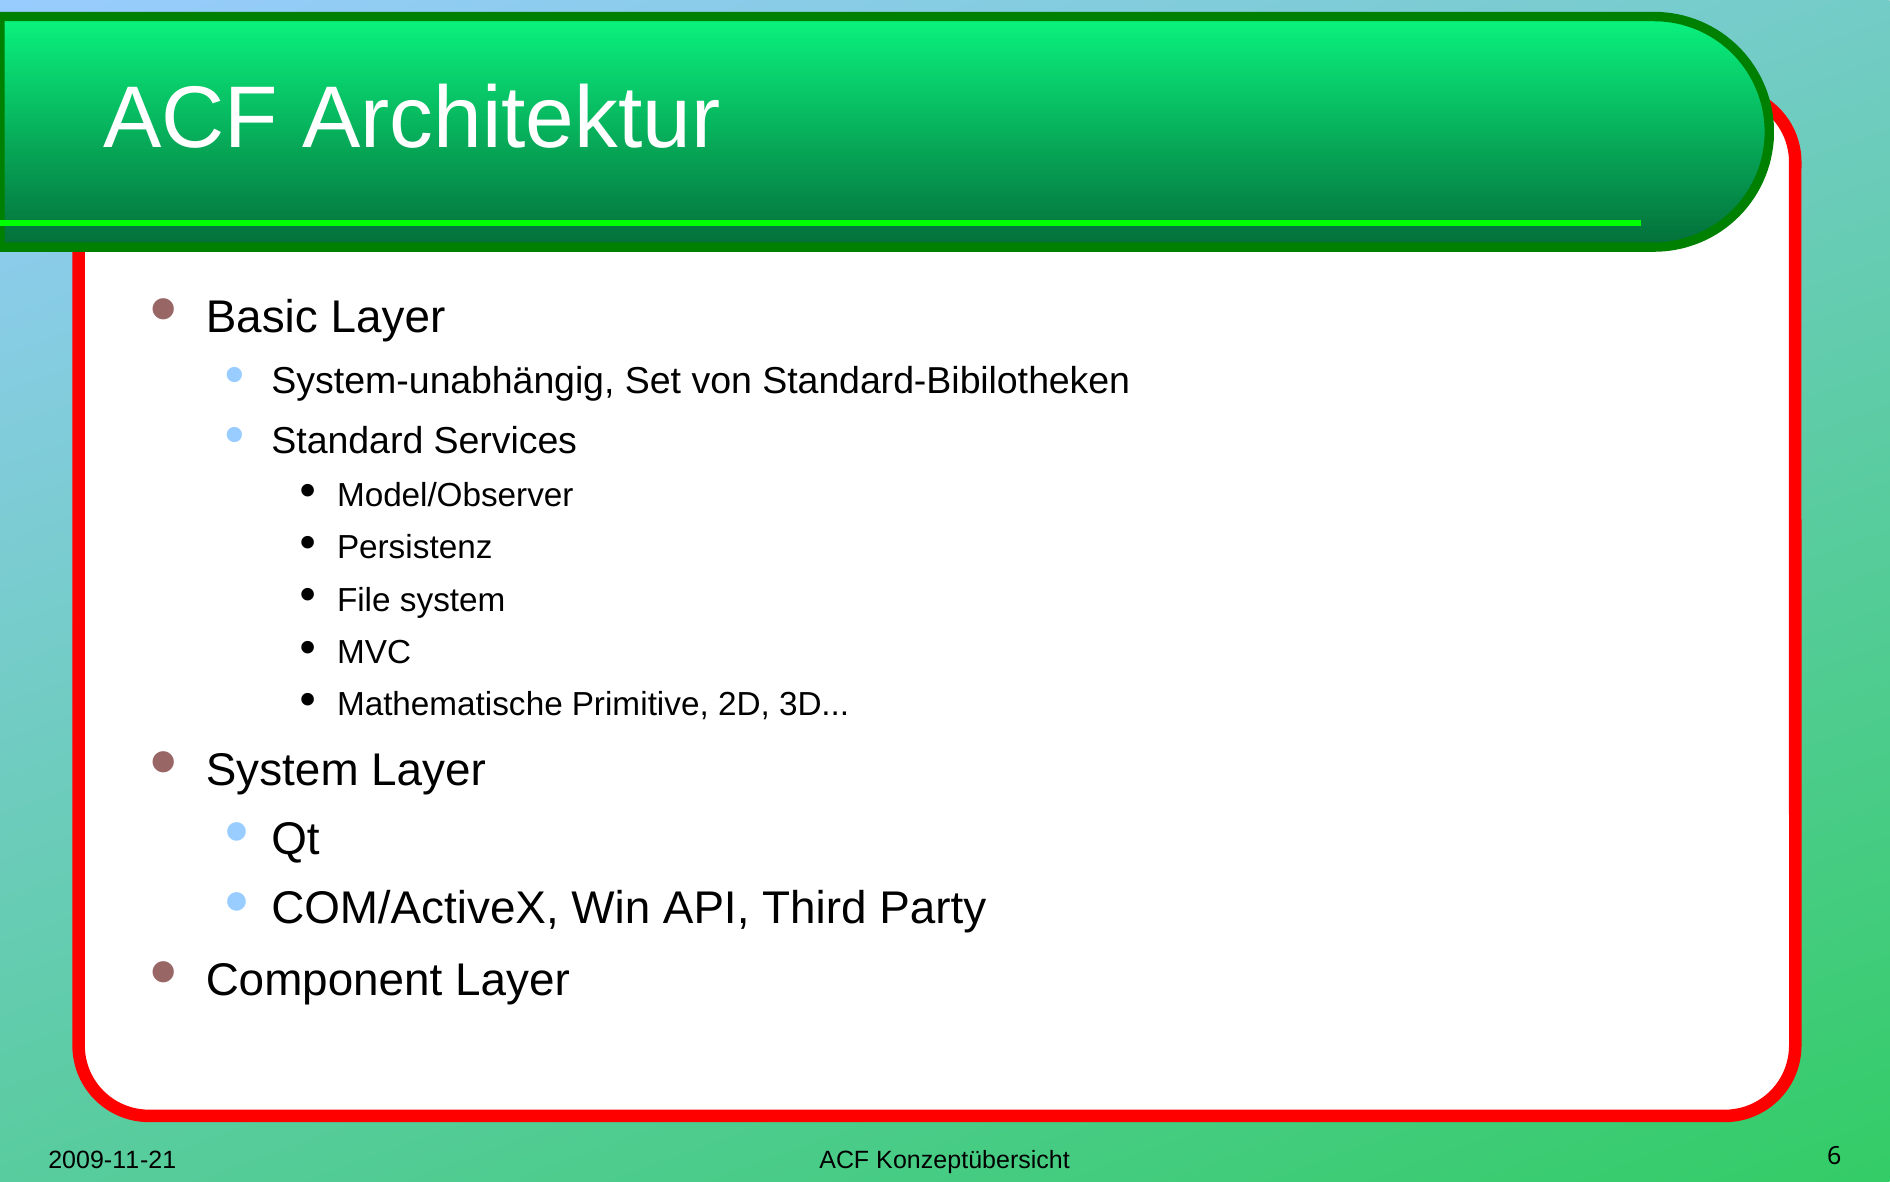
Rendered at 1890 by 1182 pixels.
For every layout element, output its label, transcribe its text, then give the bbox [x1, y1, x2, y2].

list Basic Layer System-unabhängig, Set von Standard-Bibilotheken Standard Services Model/Observer Persistenz File system MVC Mathematische Primitive, 2D, 3D... System Layer Qt COM/ActiveX, Win API, Third Party Component Layer [134, 278, 1764, 1038]
title ACF Architektur [88, 0, 1756, 226]
